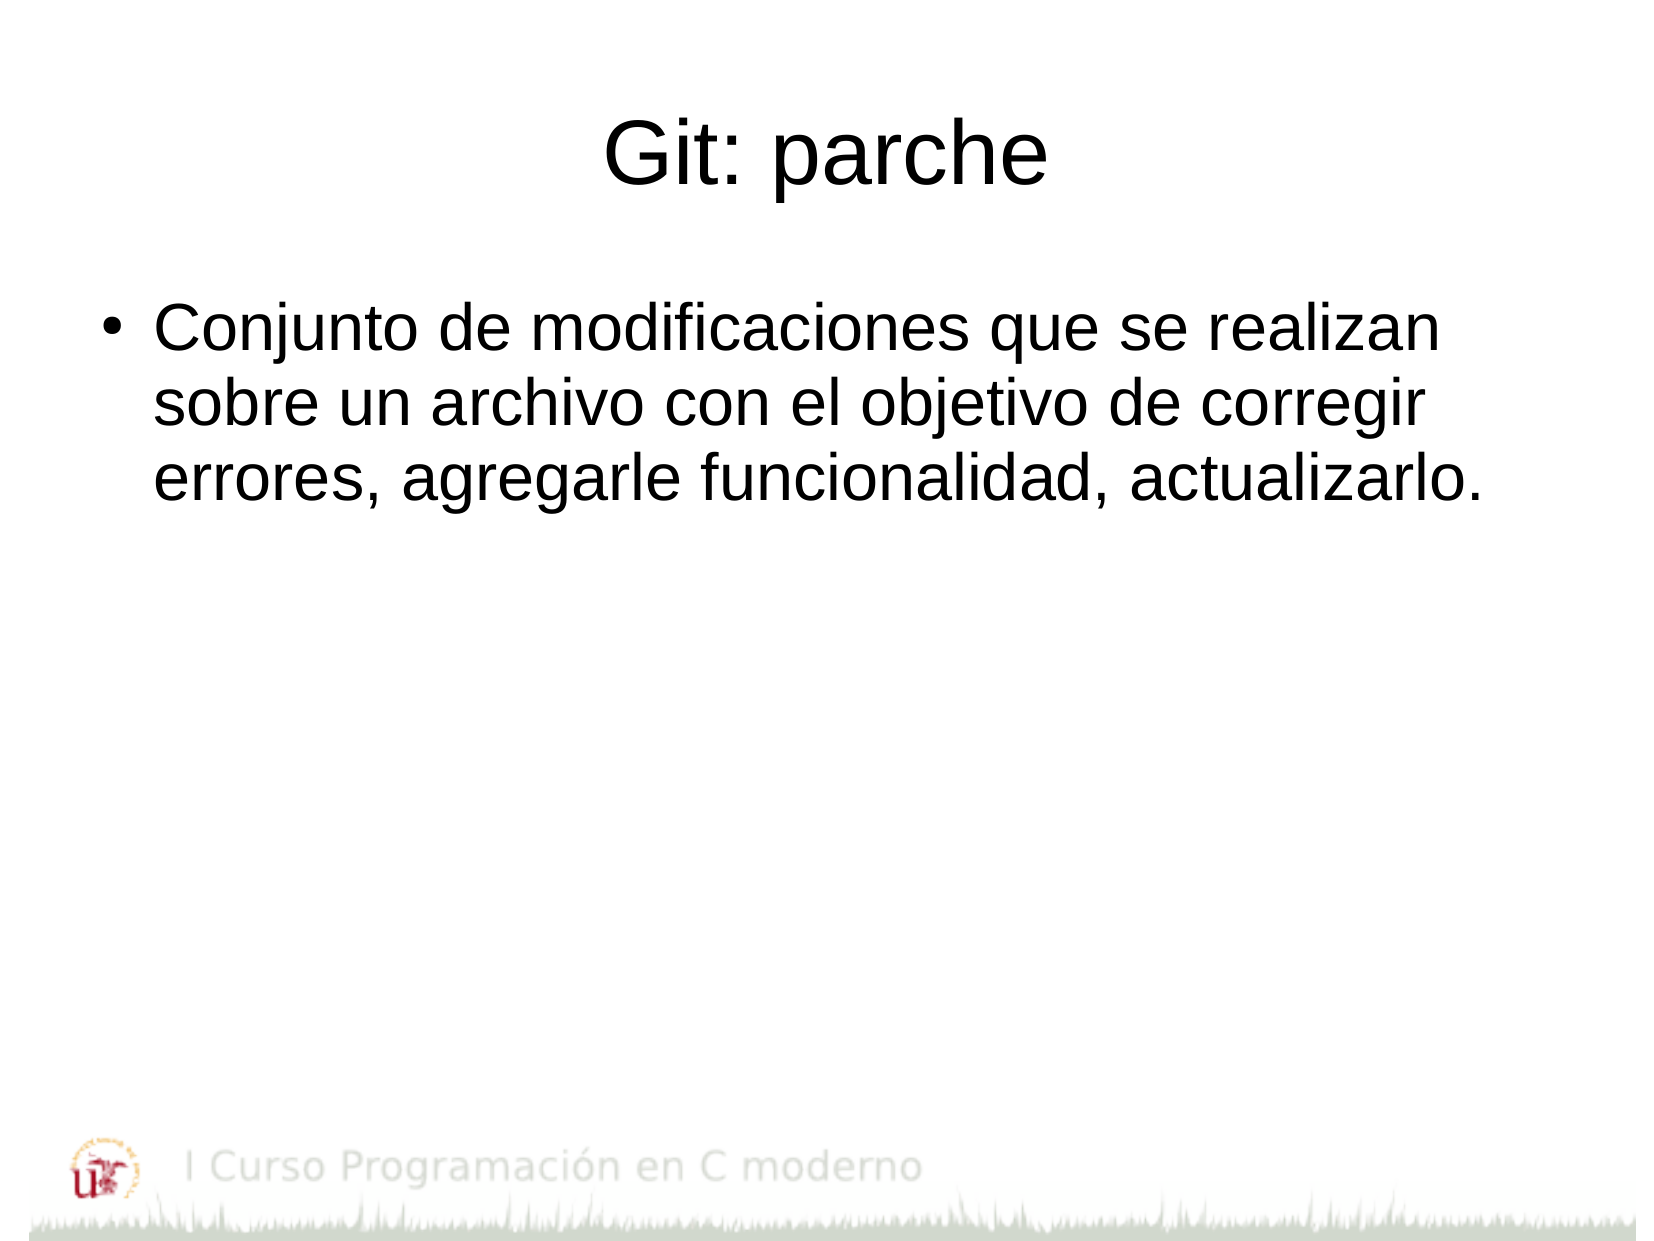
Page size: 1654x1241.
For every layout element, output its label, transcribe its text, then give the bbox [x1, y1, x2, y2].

list Conjunto de modificaciones que se realizan sobre un archivo con el objetivo de corregir errores, agregarle funcionalidad, actualizarlo. [82, 290, 1524, 1010]
picture [29, 1133, 1636, 1241]
text_box [968, 318, 999, 389]
title Git: parche [82, 49, 1571, 257]
